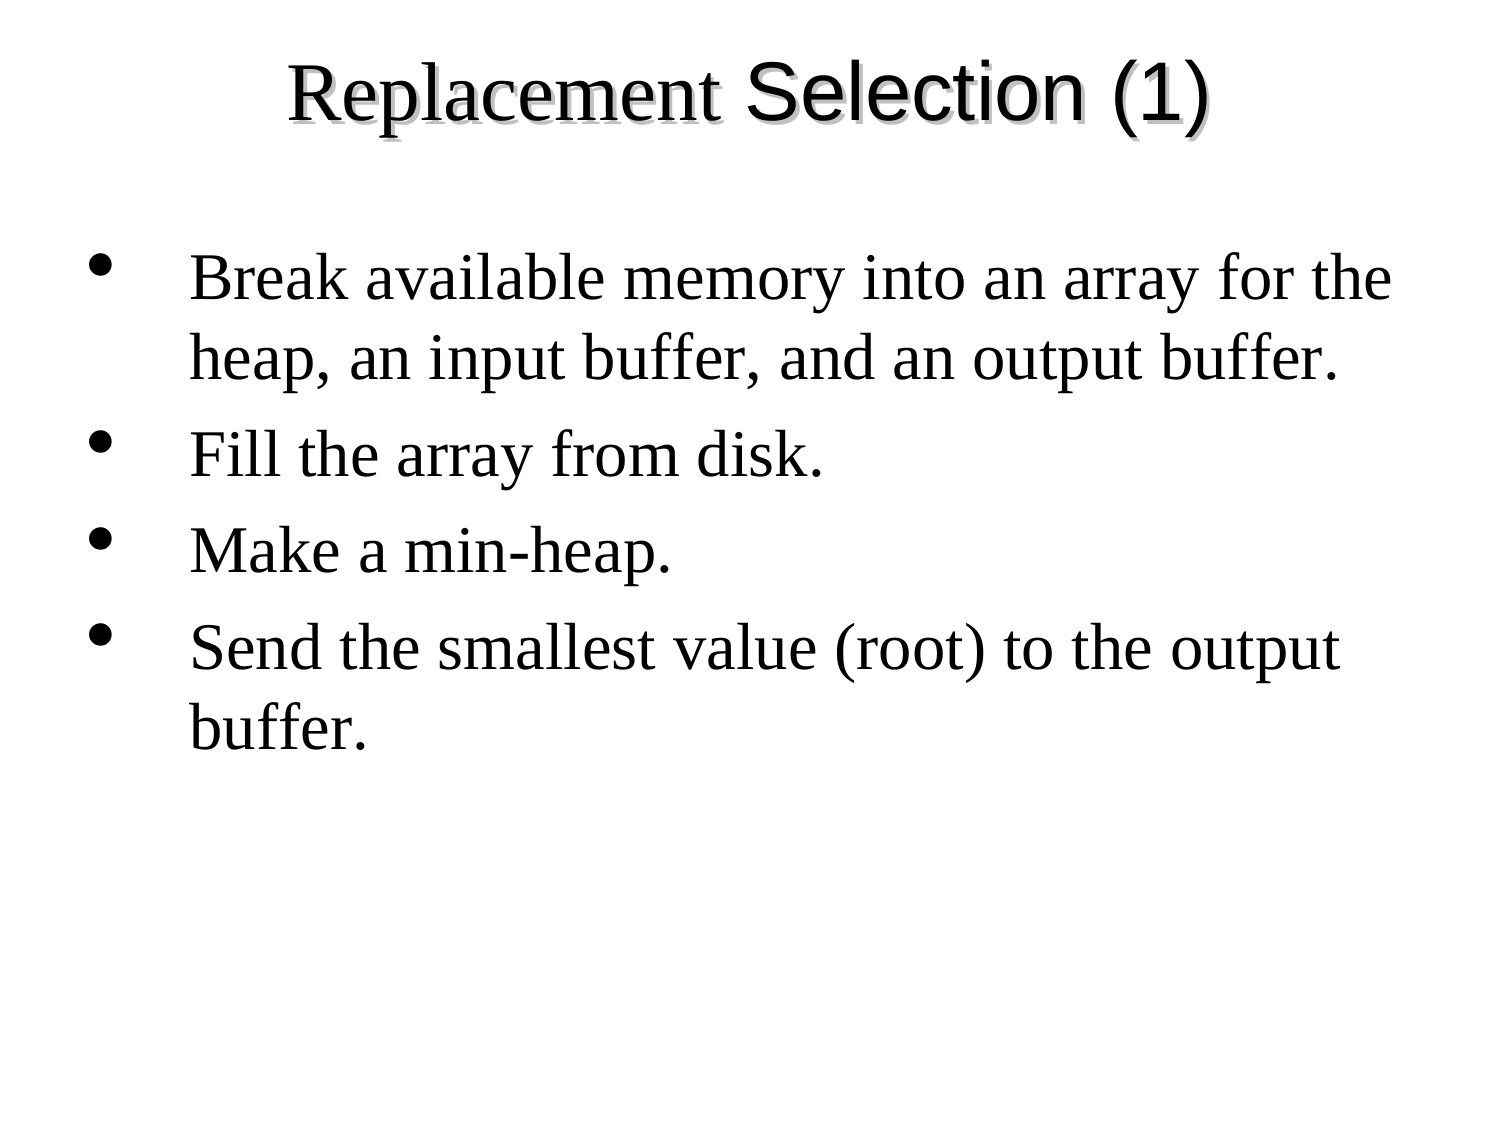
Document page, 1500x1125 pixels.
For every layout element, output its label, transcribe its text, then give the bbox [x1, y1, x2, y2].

list Break available memory into an array for the heap, an input buffer, and an output buffer. Fill the array from disk. Make a min-heap. Send the smallest value (root) to the output buffer. [74, 224, 1425, 1012]
title Replacement Selection (1) [74, 24, 1425, 150]
